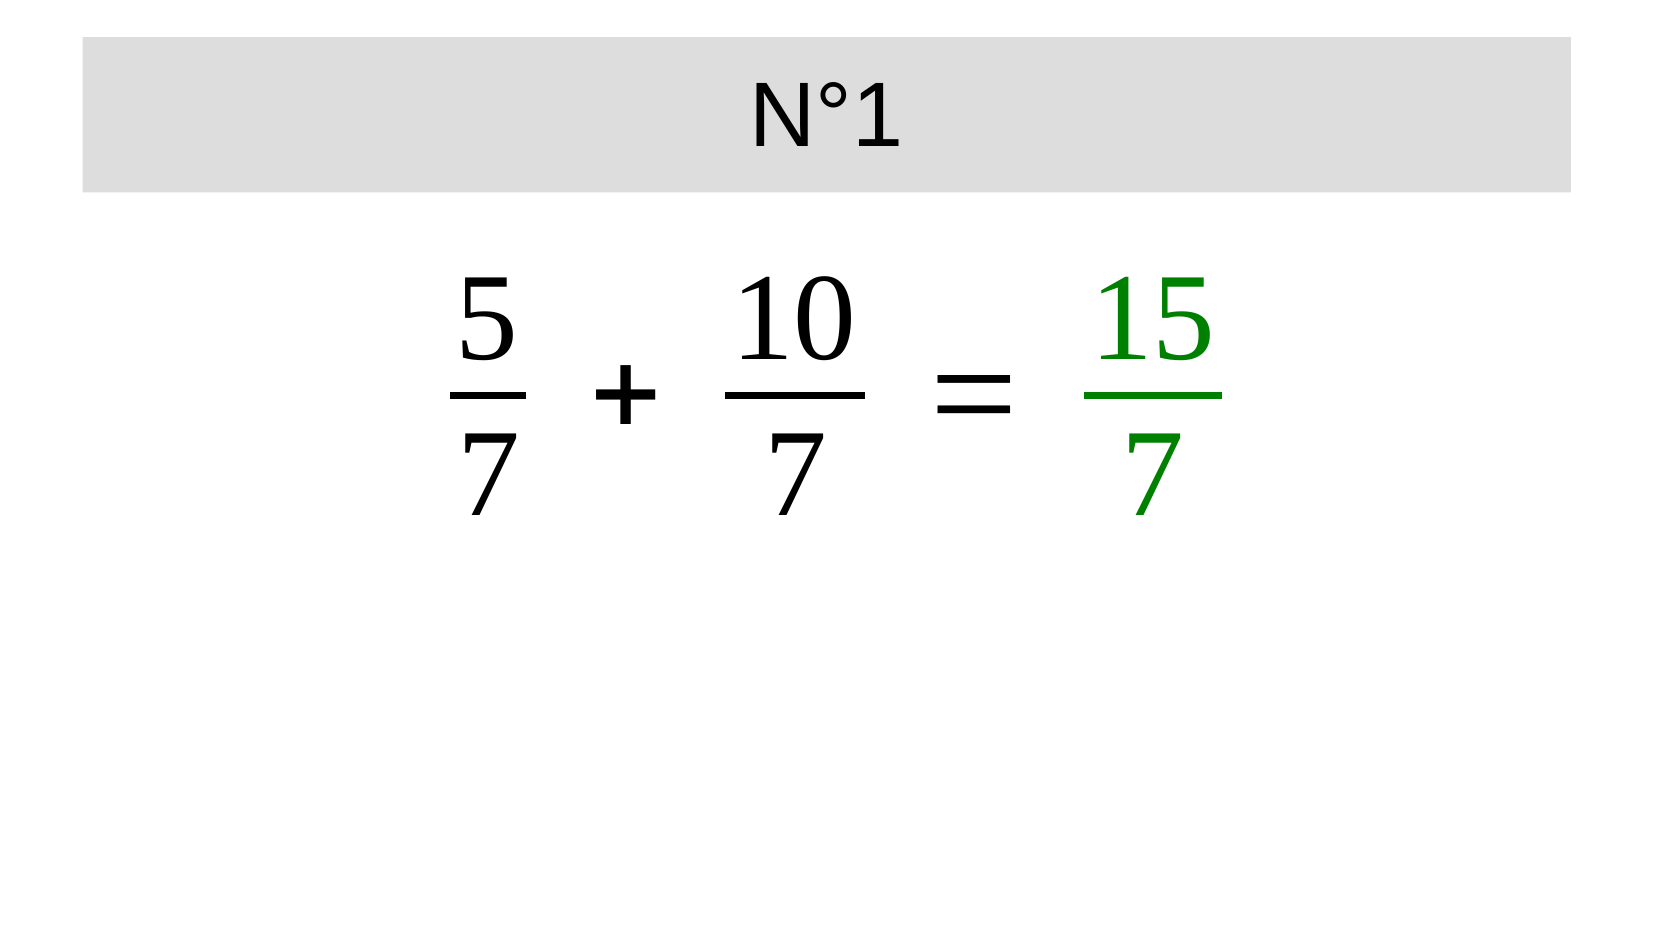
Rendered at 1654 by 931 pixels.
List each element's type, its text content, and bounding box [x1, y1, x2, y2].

chart [437, 248, 1234, 544]
title N°1 [82, 37, 1571, 193]
